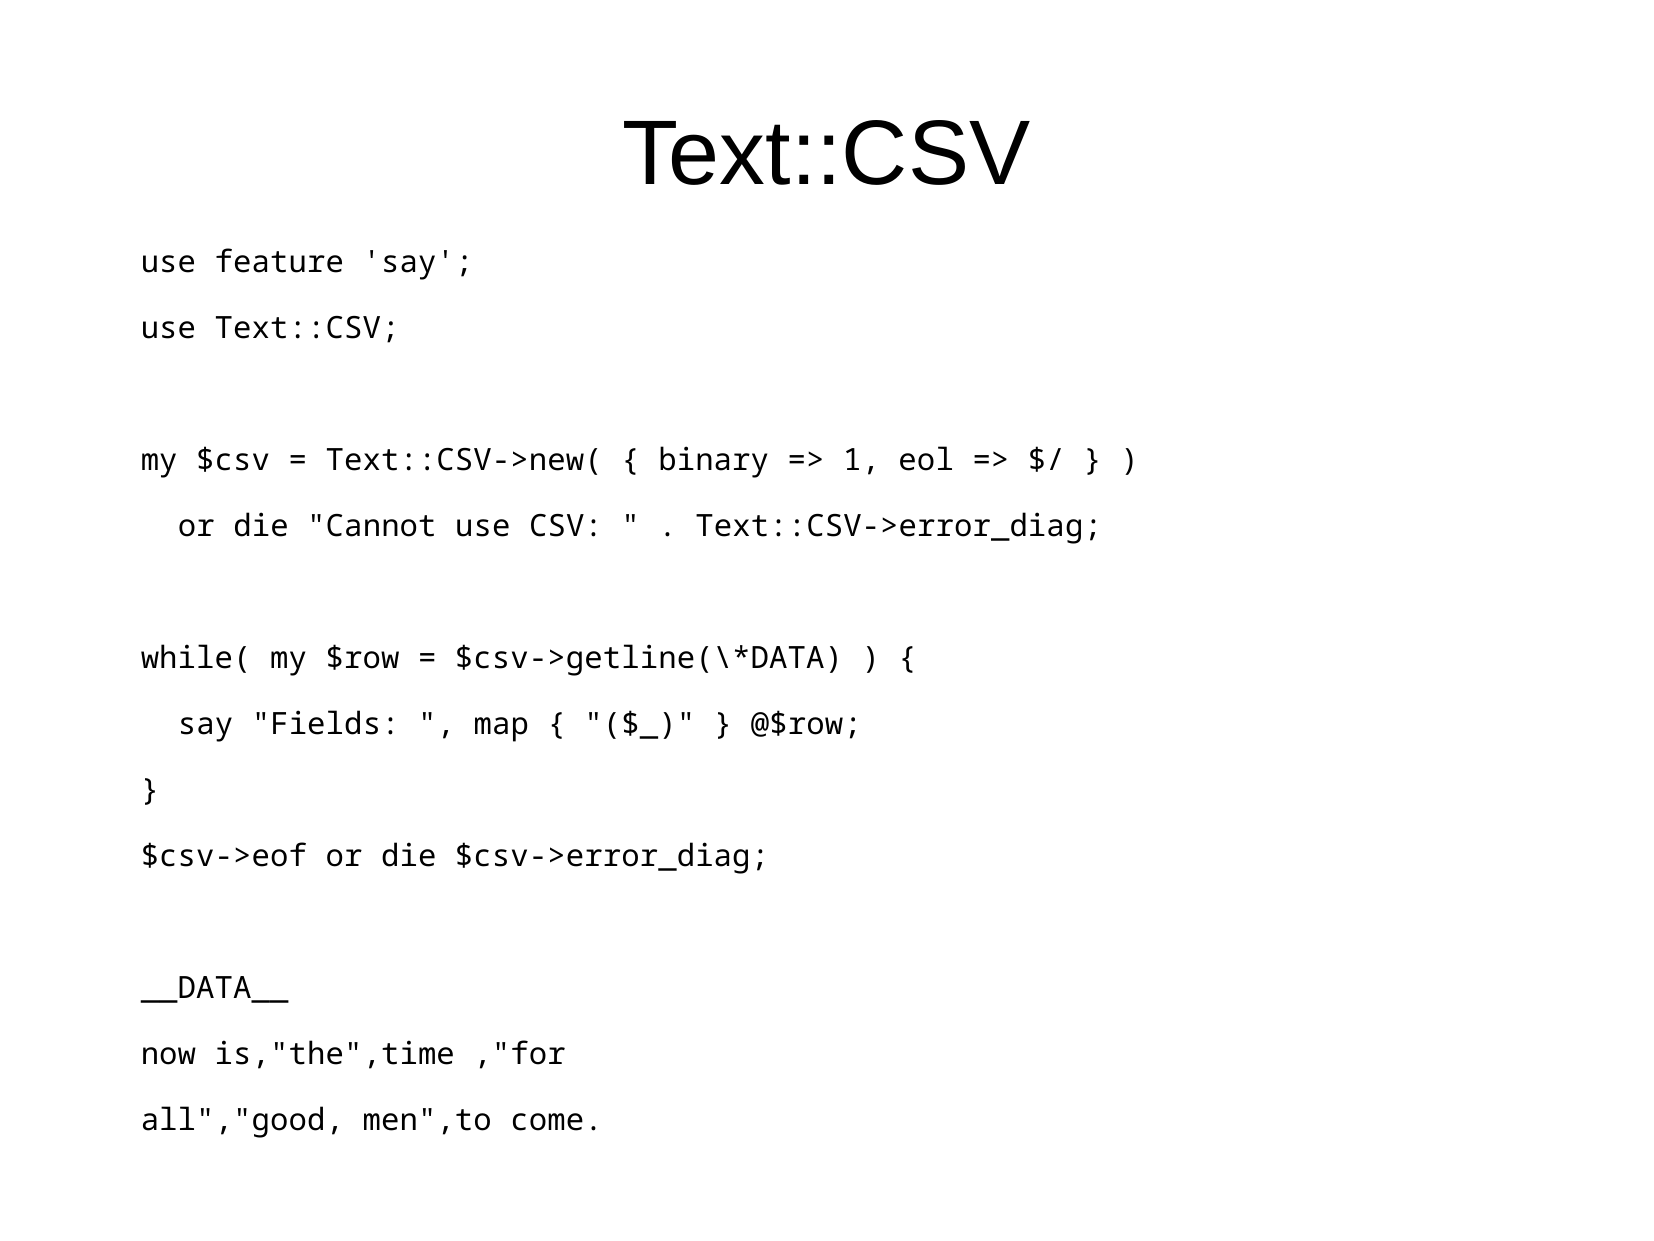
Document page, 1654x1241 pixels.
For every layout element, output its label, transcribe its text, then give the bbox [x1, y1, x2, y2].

list use feature 'say'; use Text::CSV; my $csv = Text::CSV->new( { binary => 1, eol => $/ } ) or die "Cannot use CSV: " . Text::CSV->error_diag; while( my $row = $csv->getline(\*DATA) ) { say "Fields: ", map { "($_)" } @$row; } $csv->eof or die $csv->error_diag; __DATA__ now is,"the",time ,"for all","good, men",to come. [82, 240, 1571, 1141]
title Text::CSV [82, 49, 1571, 240]
